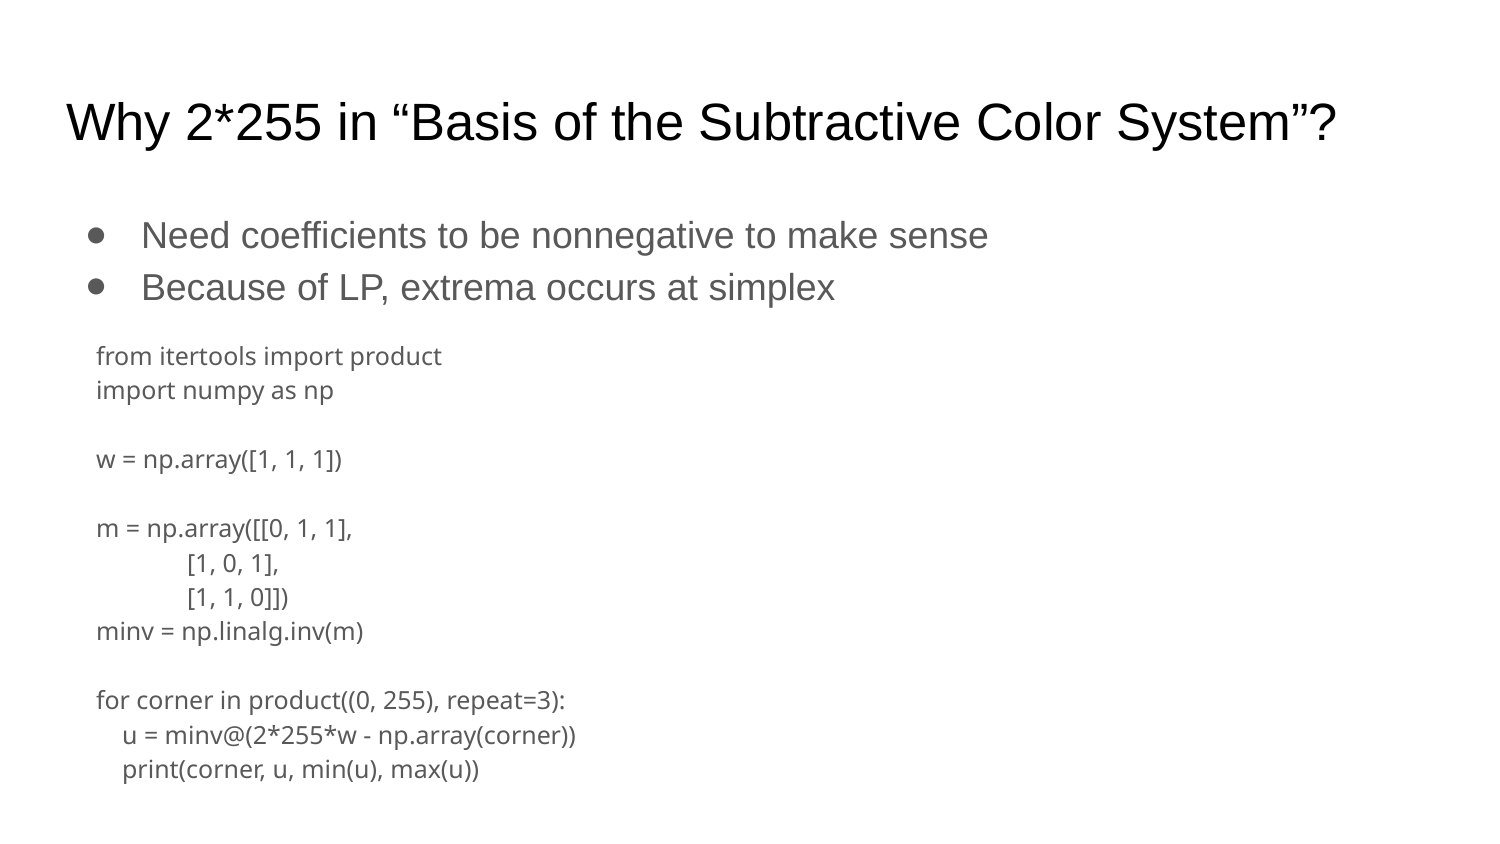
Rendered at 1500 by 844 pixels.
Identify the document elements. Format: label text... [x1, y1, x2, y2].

list Need coefficients to be nonnegative to make sense Because of LP, extrema occurs at simplex [51, 189, 1449, 750]
title Why 2*255 in “Basis of the Subtractive Color System”? [51, 72, 1449, 167]
text_box from itertools import product import numpy as np w = np.array([1, 1, 1]) m = np.array([[0, 1, 1], [1, 0, 1], [1, 1, 0]]) minv = np.linalg.inv(m) for corner in product((0, 255), repeat=3): u = minv@(2*255*w - np.array(corner)) print(corner, u, min(u), max(u)) [81, 321, 1289, 799]
